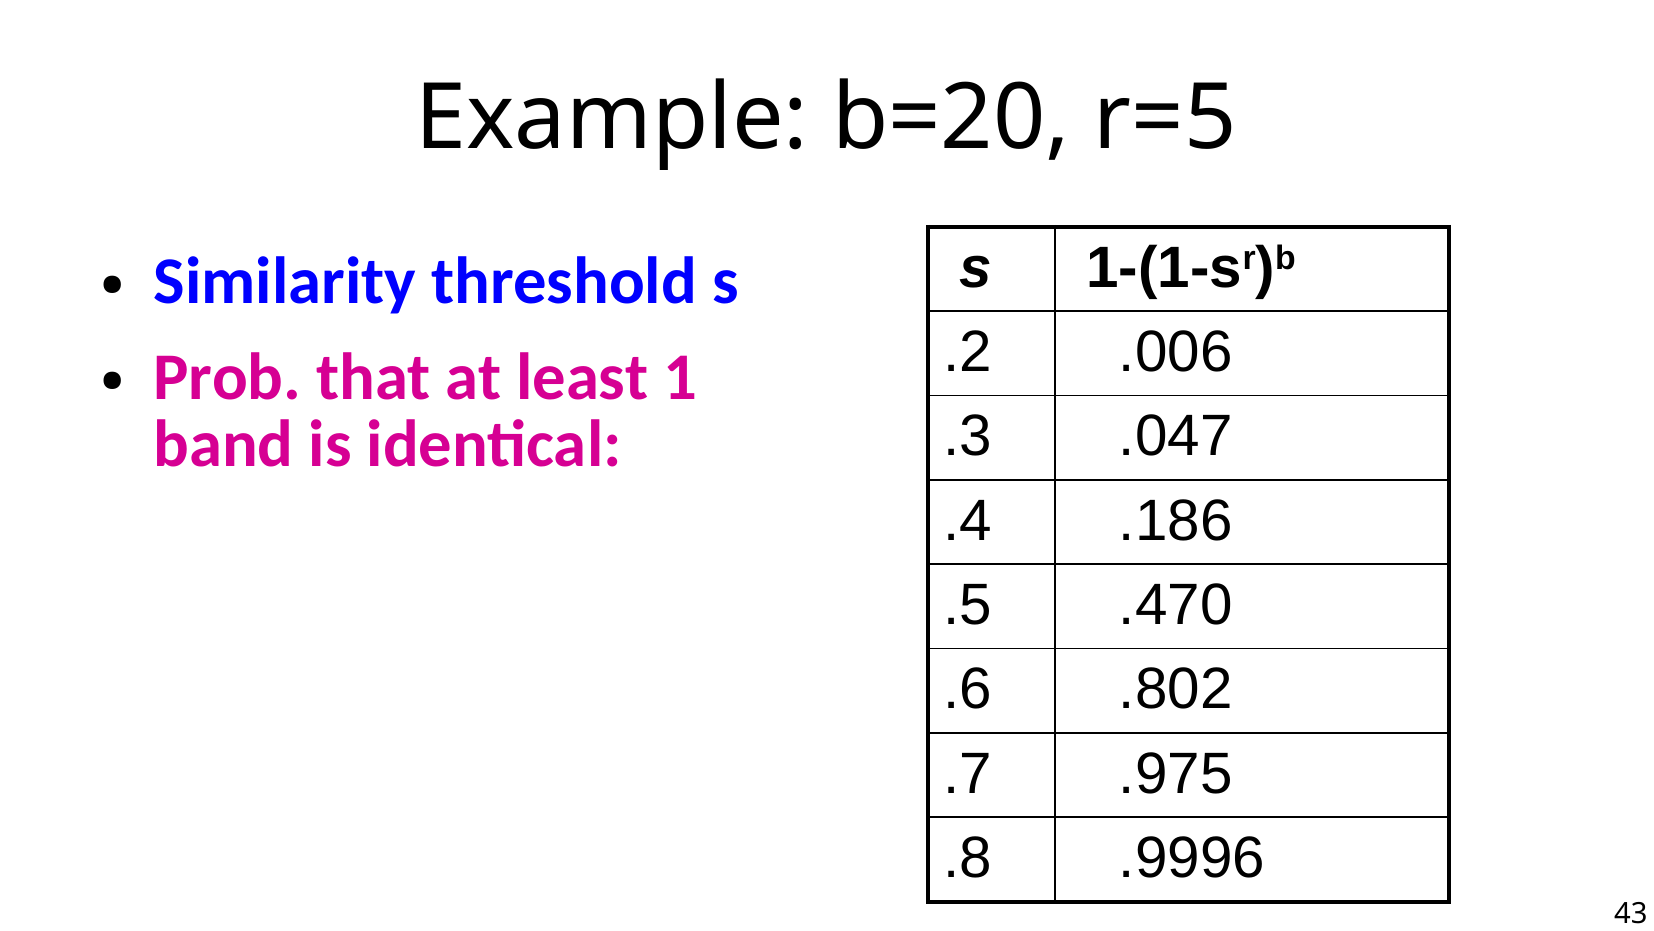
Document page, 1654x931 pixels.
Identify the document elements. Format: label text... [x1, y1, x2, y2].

table_cell .186 [1056, 481, 1447, 563]
table_cell .5 [930, 565, 1054, 648]
table_cell .802 [1056, 649, 1447, 732]
table_cell .975 [1056, 734, 1447, 816]
table_cell .470 [1056, 565, 1447, 648]
table_cell .6 [930, 649, 1054, 732]
table_cell .3 [930, 396, 1054, 479]
table_cell .9996 [1056, 818, 1447, 900]
table_cell .8 [930, 818, 1054, 900]
table_cell .006 [1056, 312, 1447, 395]
table_cell .7 [930, 734, 1054, 816]
table_cell .2 [930, 312, 1054, 395]
table_header 1-(1-sr)b [1056, 229, 1447, 310]
list Similarity threshold s Prob. that at least 1 band is identical: [82, 253, 789, 793]
table_cell .4 [930, 481, 1054, 563]
table_cell .047 [1056, 396, 1447, 479]
title Example: b=20, r=5 [82, 1, 1571, 226]
table_header s [930, 229, 1054, 310]
